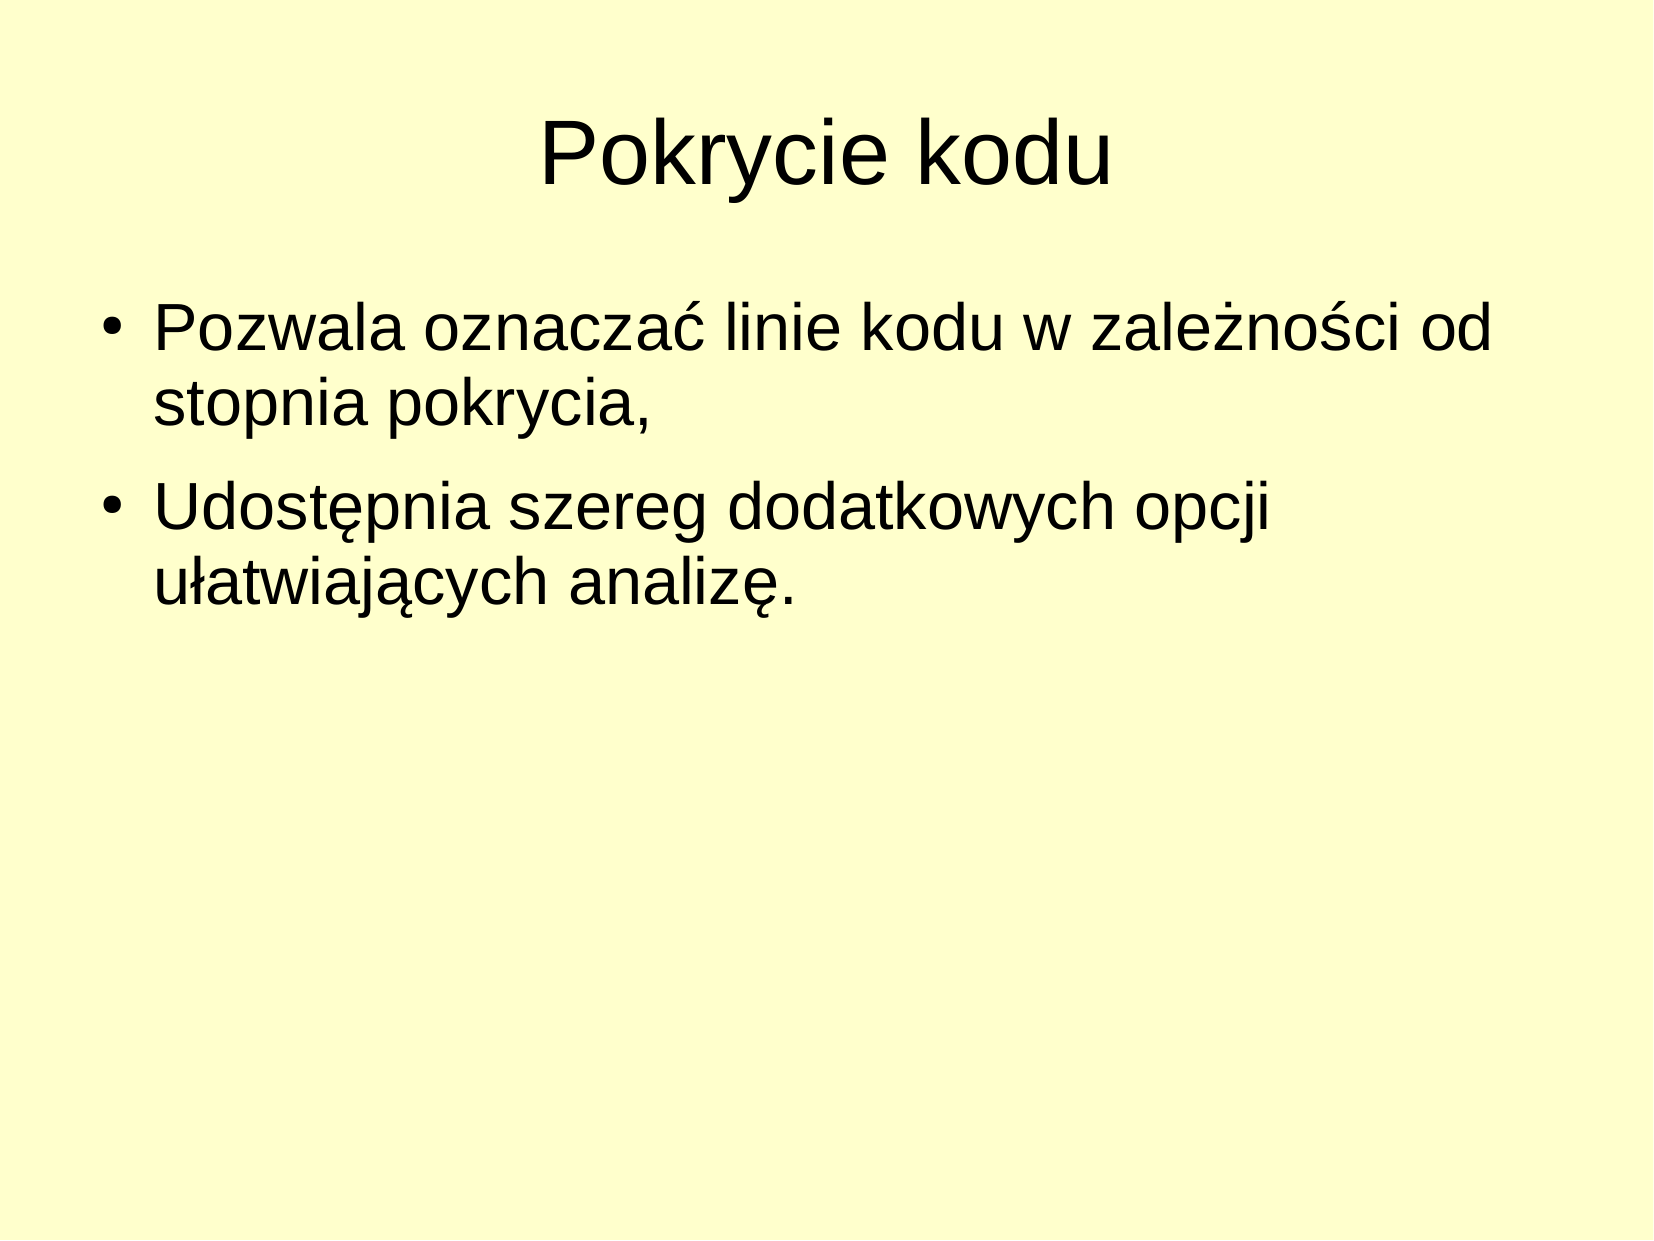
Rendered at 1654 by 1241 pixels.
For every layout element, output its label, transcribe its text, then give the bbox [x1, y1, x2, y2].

title Pokrycie kodu [82, 49, 1571, 257]
list Pozwala oznaczać linie kodu w zależności od stopnia pokrycia, Udostępnia szereg dodatkowych opcji ułatwiających analizę. [82, 290, 1571, 1109]
